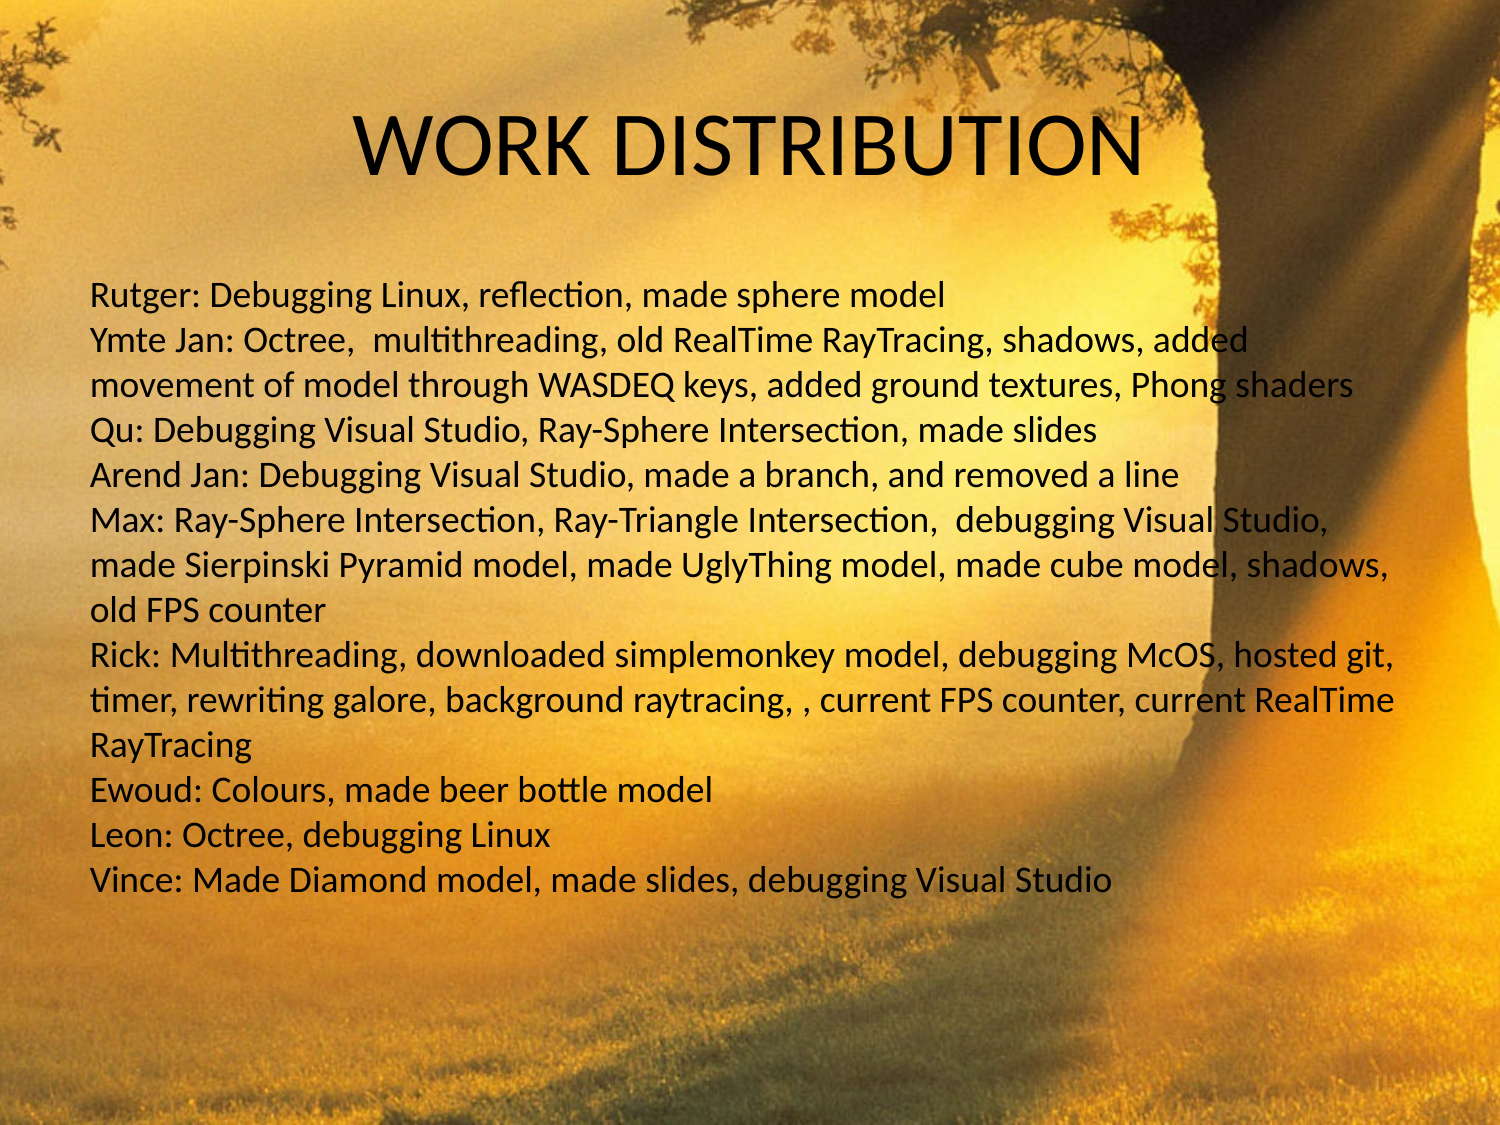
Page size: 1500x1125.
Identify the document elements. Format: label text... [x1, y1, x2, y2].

text_box WORK DISTRIBUTION [75, 45, 1425, 233]
picture [0, 0, 1500, 1125]
text_box Rutger: Debugging Linux, reflection, made sphere model Ymte Jan: Octree, multithreading, old RealTime RayTracing, shadows, added movement of model through WASDEQ keys, added ground textures, Phong shaders Qu: Debugging Visual Studio, Ray-Sphere Intersection, made slides Arend Jan: Debugging Visual Studio, made a branch, and removed a line Max: Ray-Sphere Intersection, Ray-Triangle Intersection, debugging Visual Studio, made Sierpinski Pyramid model, made UglyThing model, made cube model, shadows, old FPS counter Rick: Multithreading, downloaded simplemonkey model, debugging McOS, hosted git, timer, rewriting galore, background raytracing, , current FPS counter, current RealTime RayTracing Ewoud: Colours, made beer bottle model Leon: Octree, debugging Linux Vince: Made Diamond model, made slides, debugging Visual Studio [75, 262, 1425, 1005]
